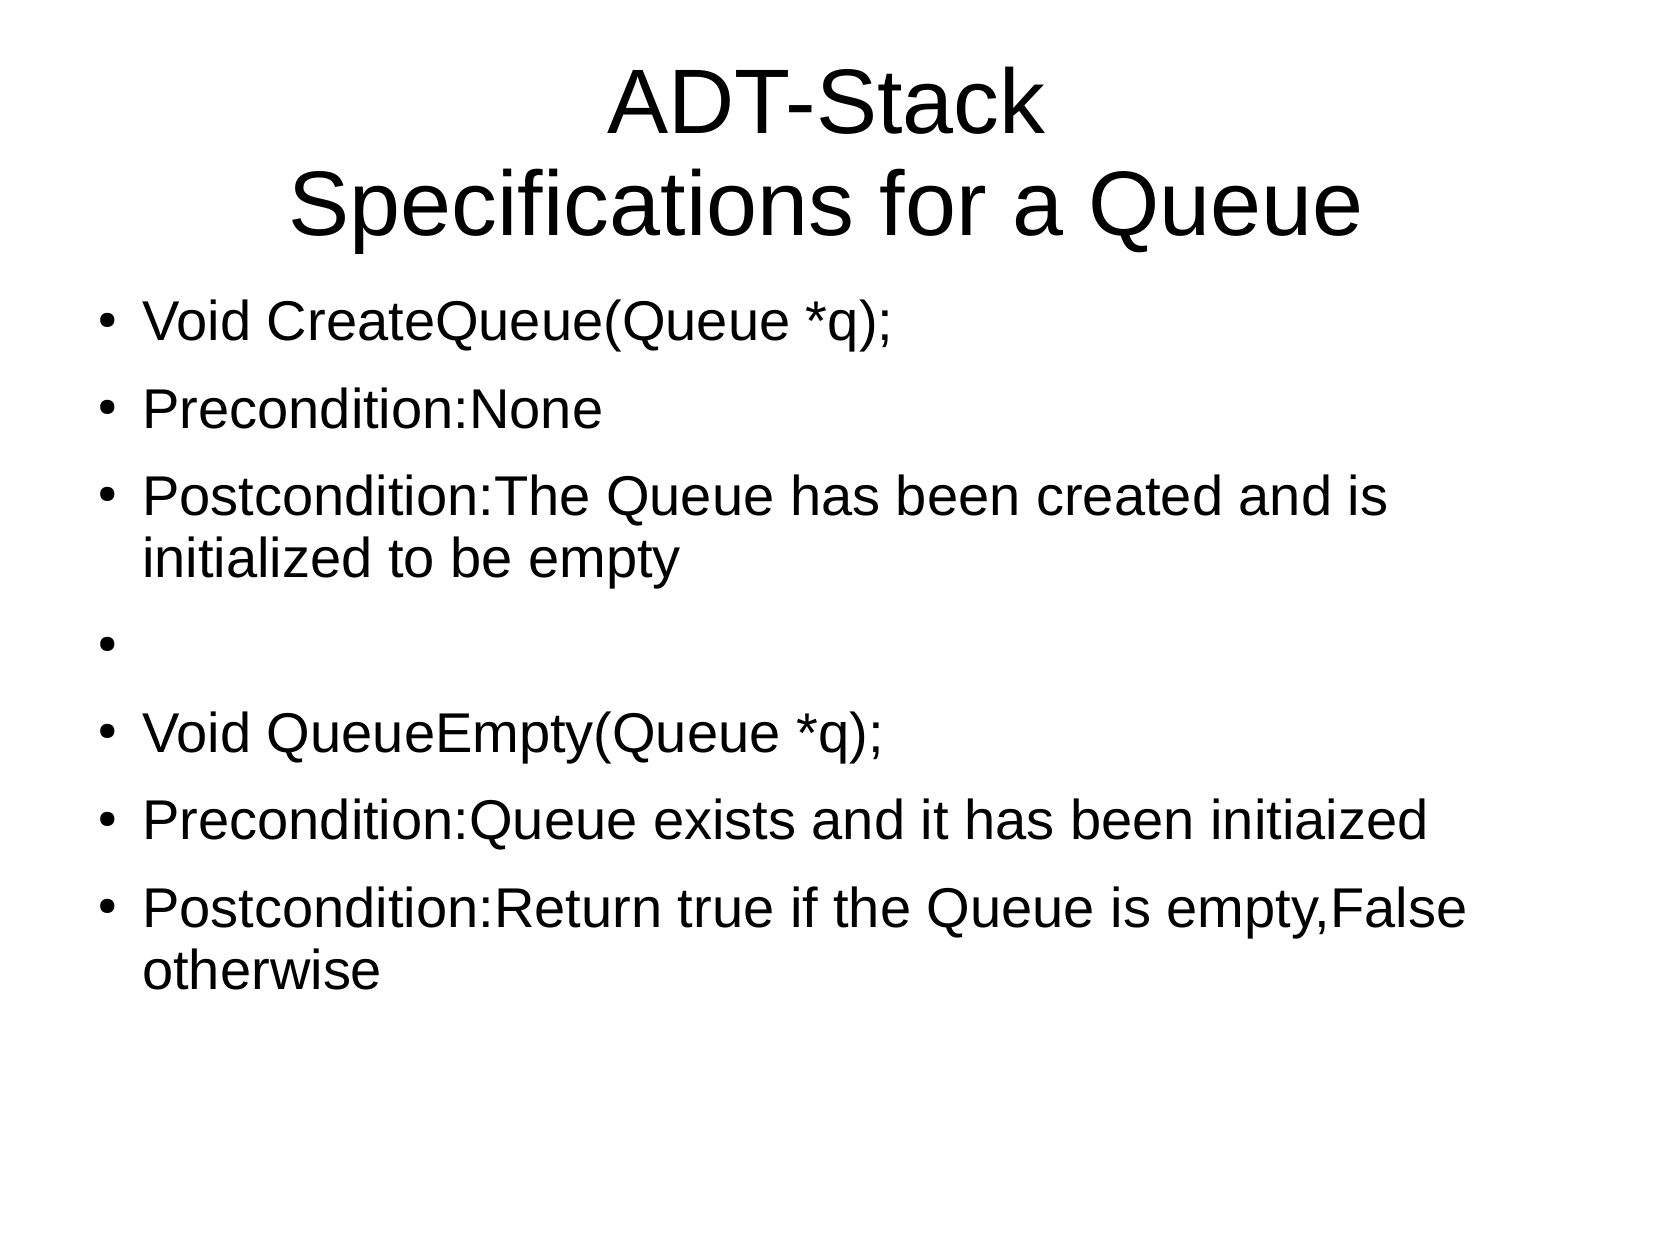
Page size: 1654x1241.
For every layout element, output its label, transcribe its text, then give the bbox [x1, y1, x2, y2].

title ADT-Stack Specifications for a Queue [82, 49, 1571, 257]
list Void CreateQueue(Queue *q); Precondition:None Postcondition:The Queue has been created and is initialized to be empty Void QueueEmpty(Queue *q); Precondition:Queue exists and it has been initiaized Postcondition:Return true if the Queue is empty,False otherwise [82, 290, 1571, 1010]
